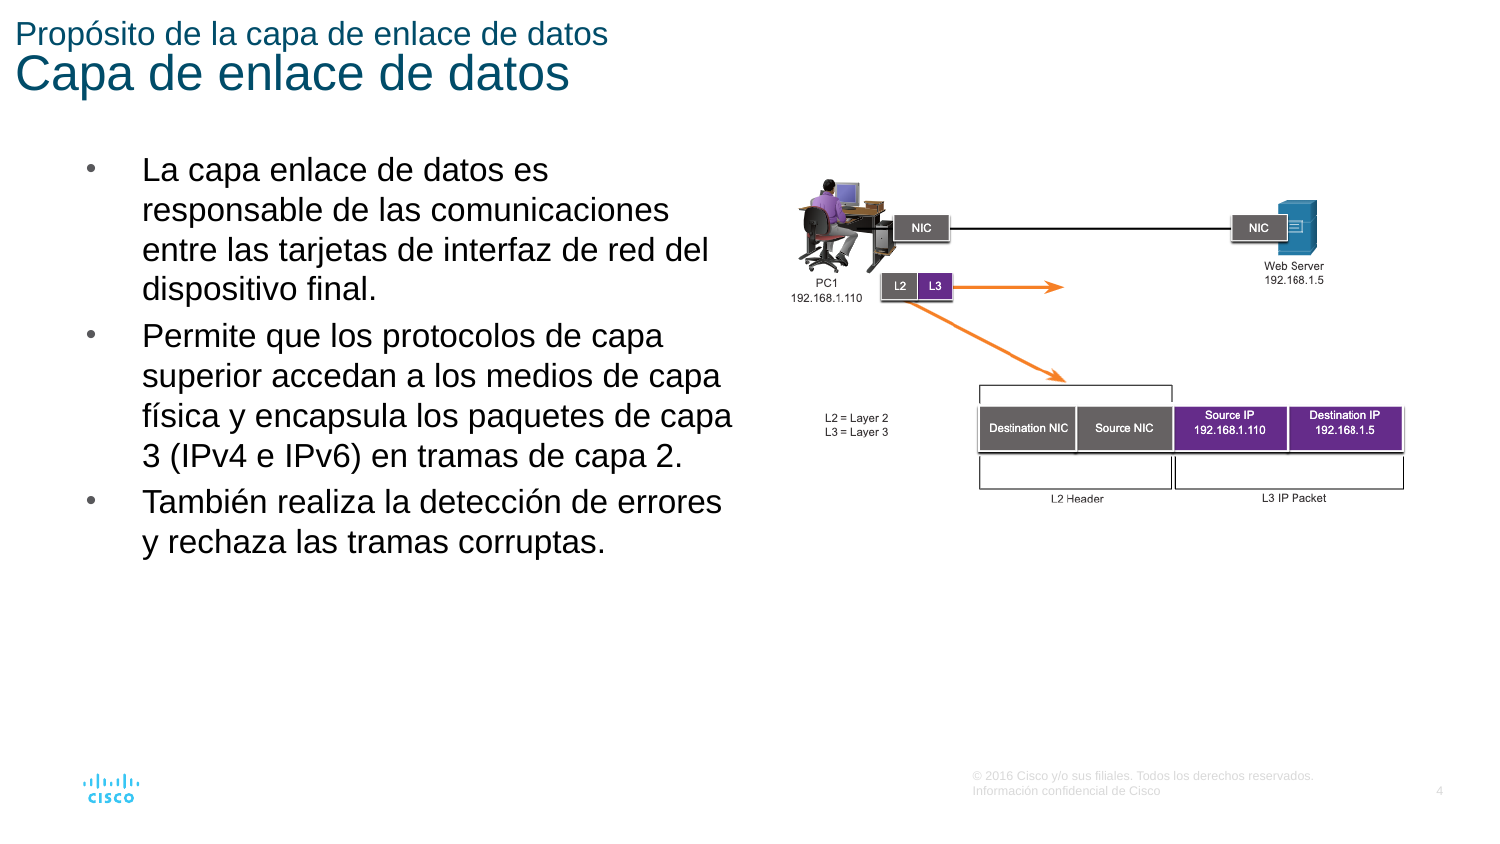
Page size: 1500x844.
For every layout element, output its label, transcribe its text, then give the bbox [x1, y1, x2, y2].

picture [782, 171, 1410, 503]
title Propósito de la capa de enlace de datos Capa de enlace de datos [0, 0, 1369, 121]
list La capa enlace de datos es responsable de las comunicaciones entre las tarjetas de interfaz de red del dispositivo final. Permite que los protocolos de capa superior accedan a los medios de capa física y encapsula los paquetes de capa 3 (IPv4 e IPv6) en tramas de capa 2. También realiza la detección de errores y rechaza las tramas corruptas. [70, 140, 750, 645]
